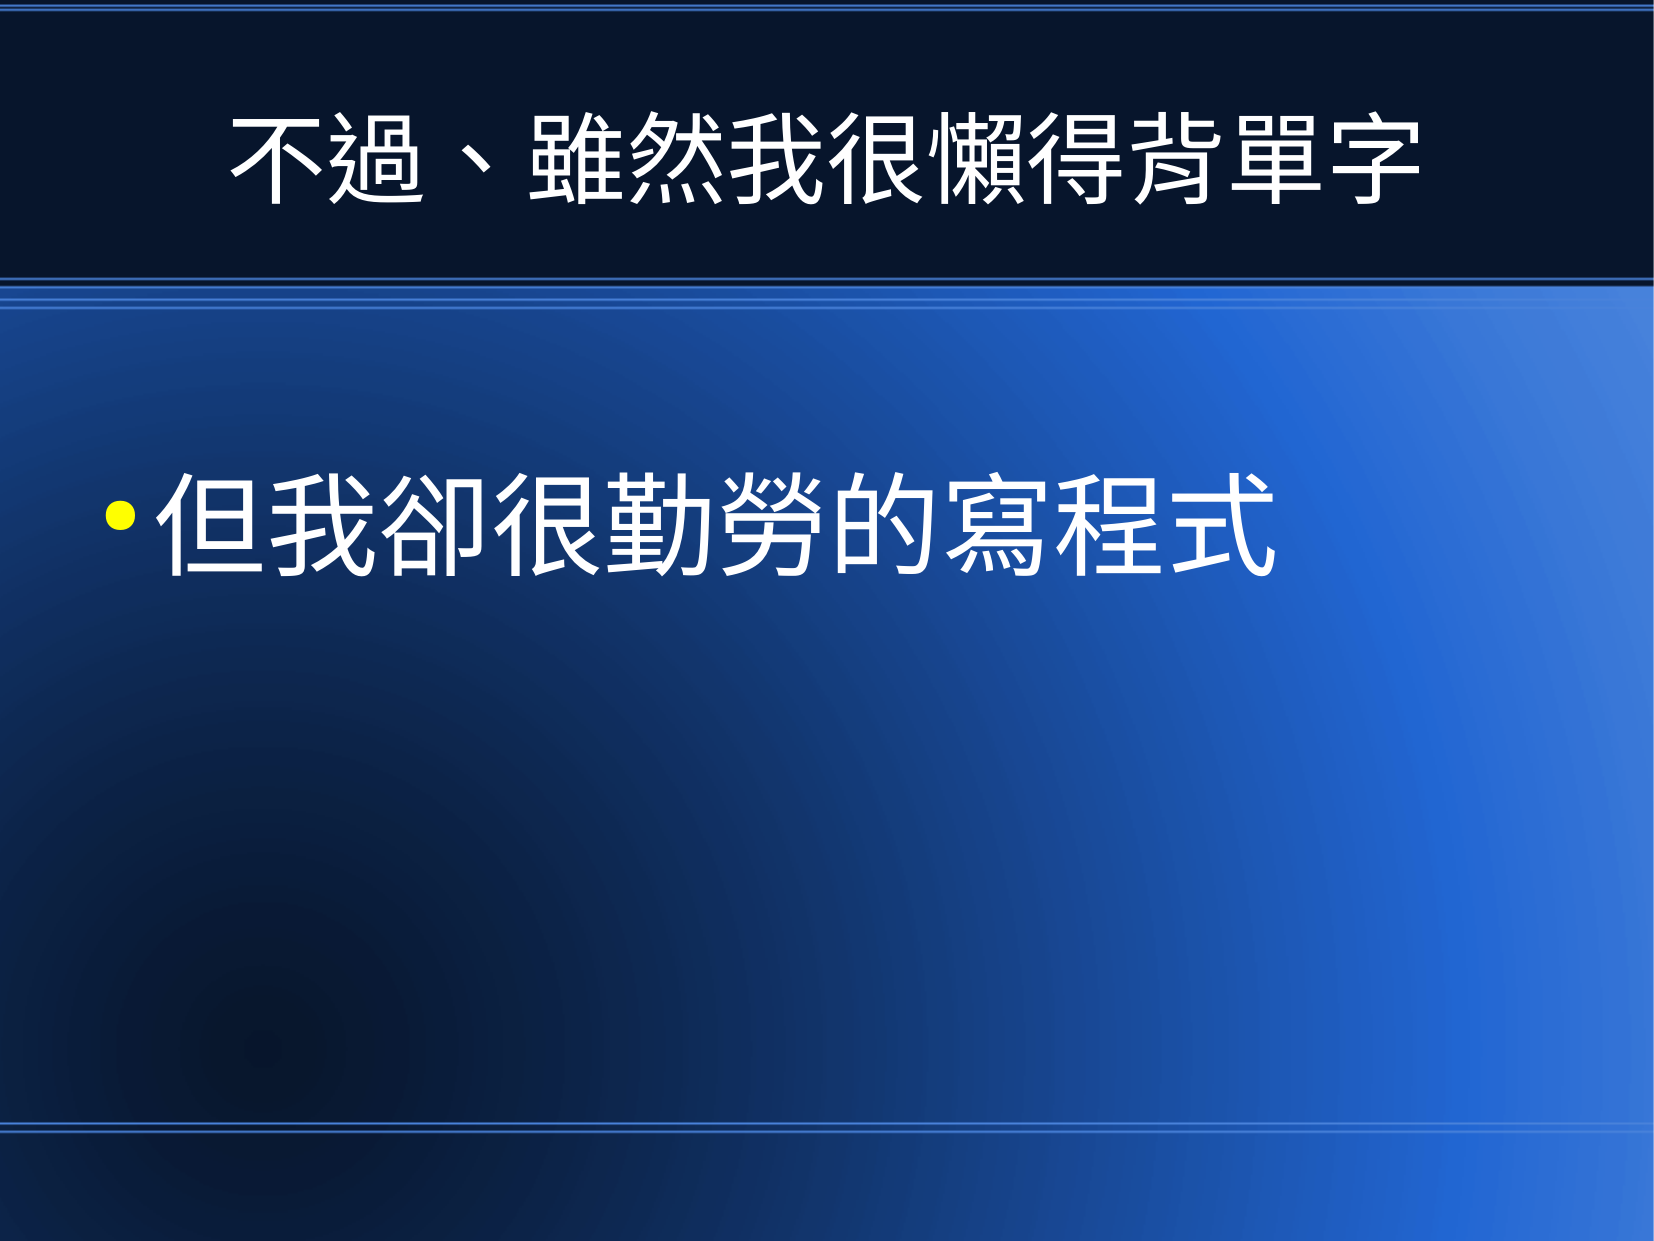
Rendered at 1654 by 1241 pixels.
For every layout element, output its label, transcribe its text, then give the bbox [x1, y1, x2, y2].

picture [0, 0, 1654, 1241]
list 但我卻很勤勞的寫程式 [82, 355, 1571, 1241]
title 不過、雖然我很懶得背單字 [82, 49, 1571, 257]
